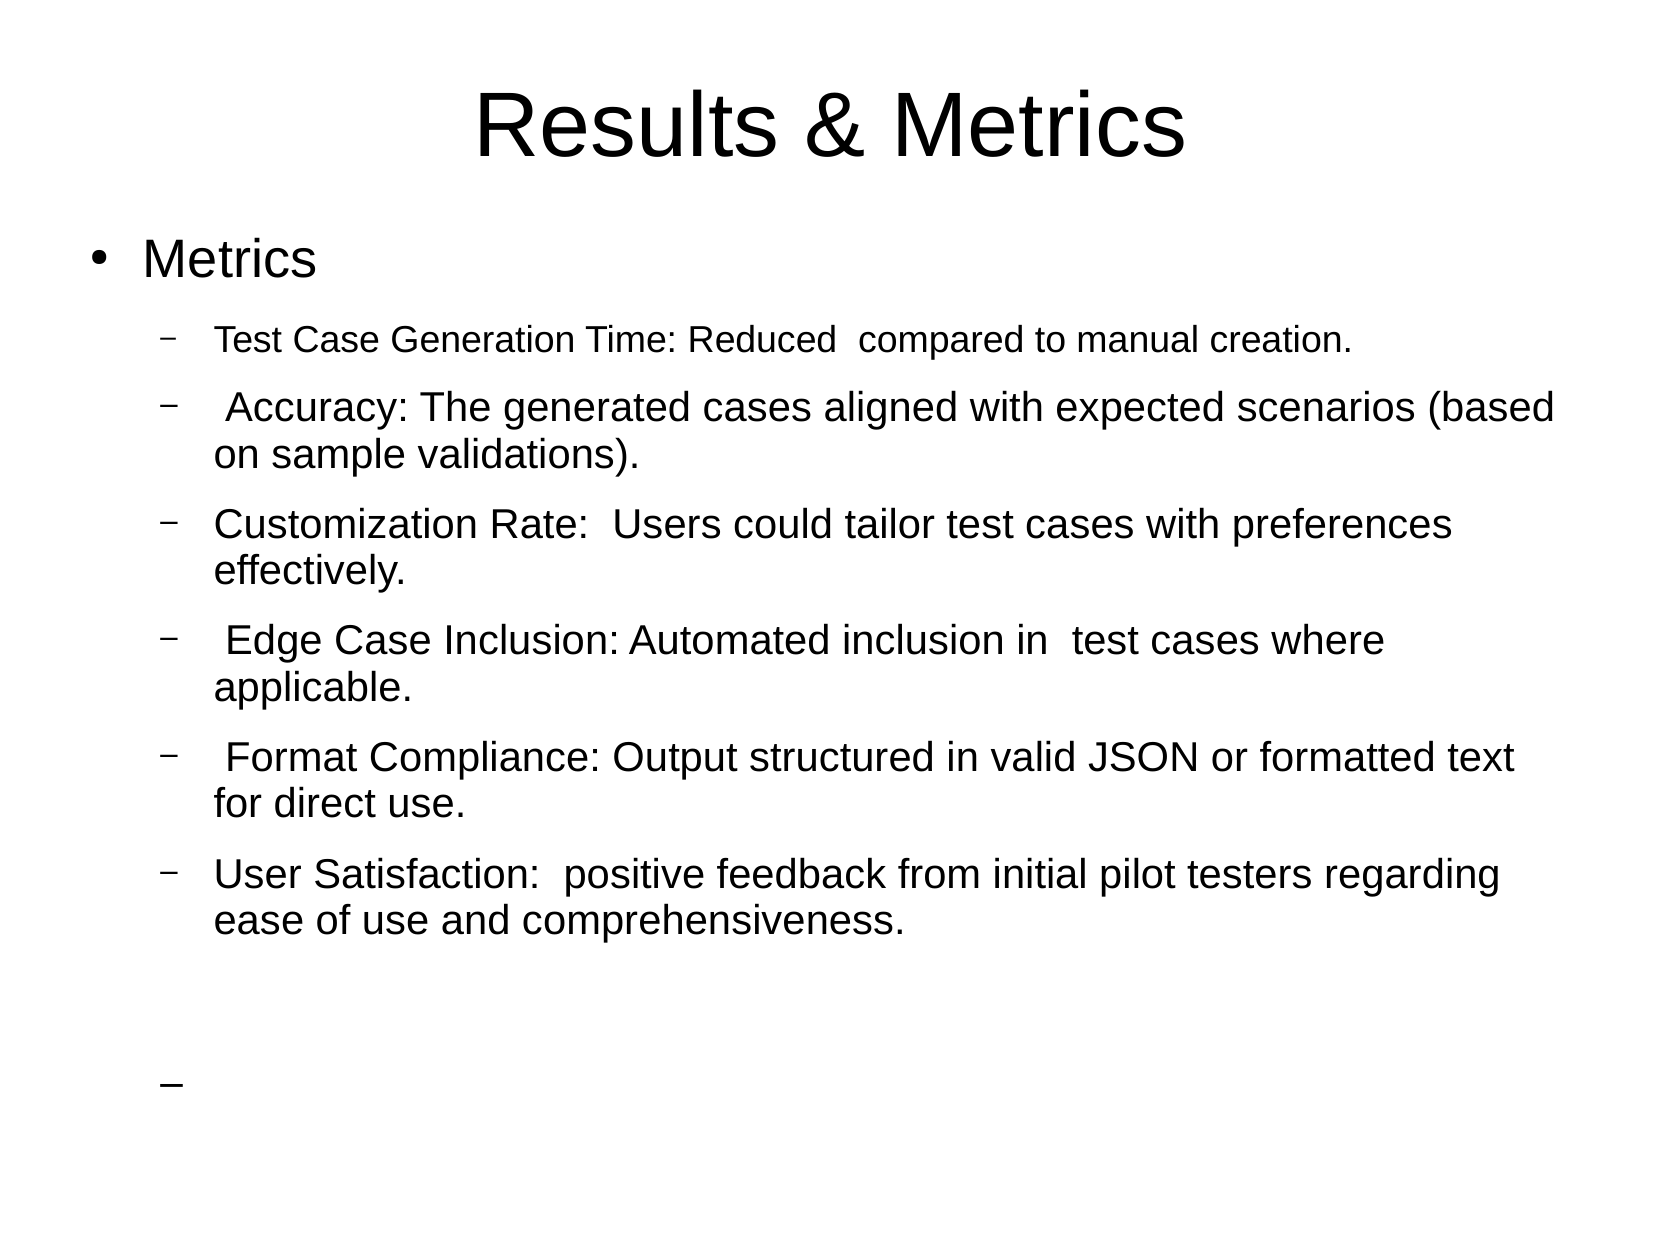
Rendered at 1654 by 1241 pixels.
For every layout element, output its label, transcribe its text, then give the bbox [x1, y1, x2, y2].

title Results & Metrics [86, 21, 1576, 229]
list Metrics Test Case Generation Time: Reduced compared to manual creation. Accuracy: The generated cases aligned with expected scenarios (based on sample validations). Customization Rate: Users could tailor test cases with preferences effectively. Edge Case Inclusion: Automated inclusion in test cases where applicable. Format Compliance: Output structured in valid JSON or formatted text for direct use. User Satisfaction: positive feedback from initial pilot testers regarding ease of use and comprehensiveness. [71, 228, 1561, 1121]
